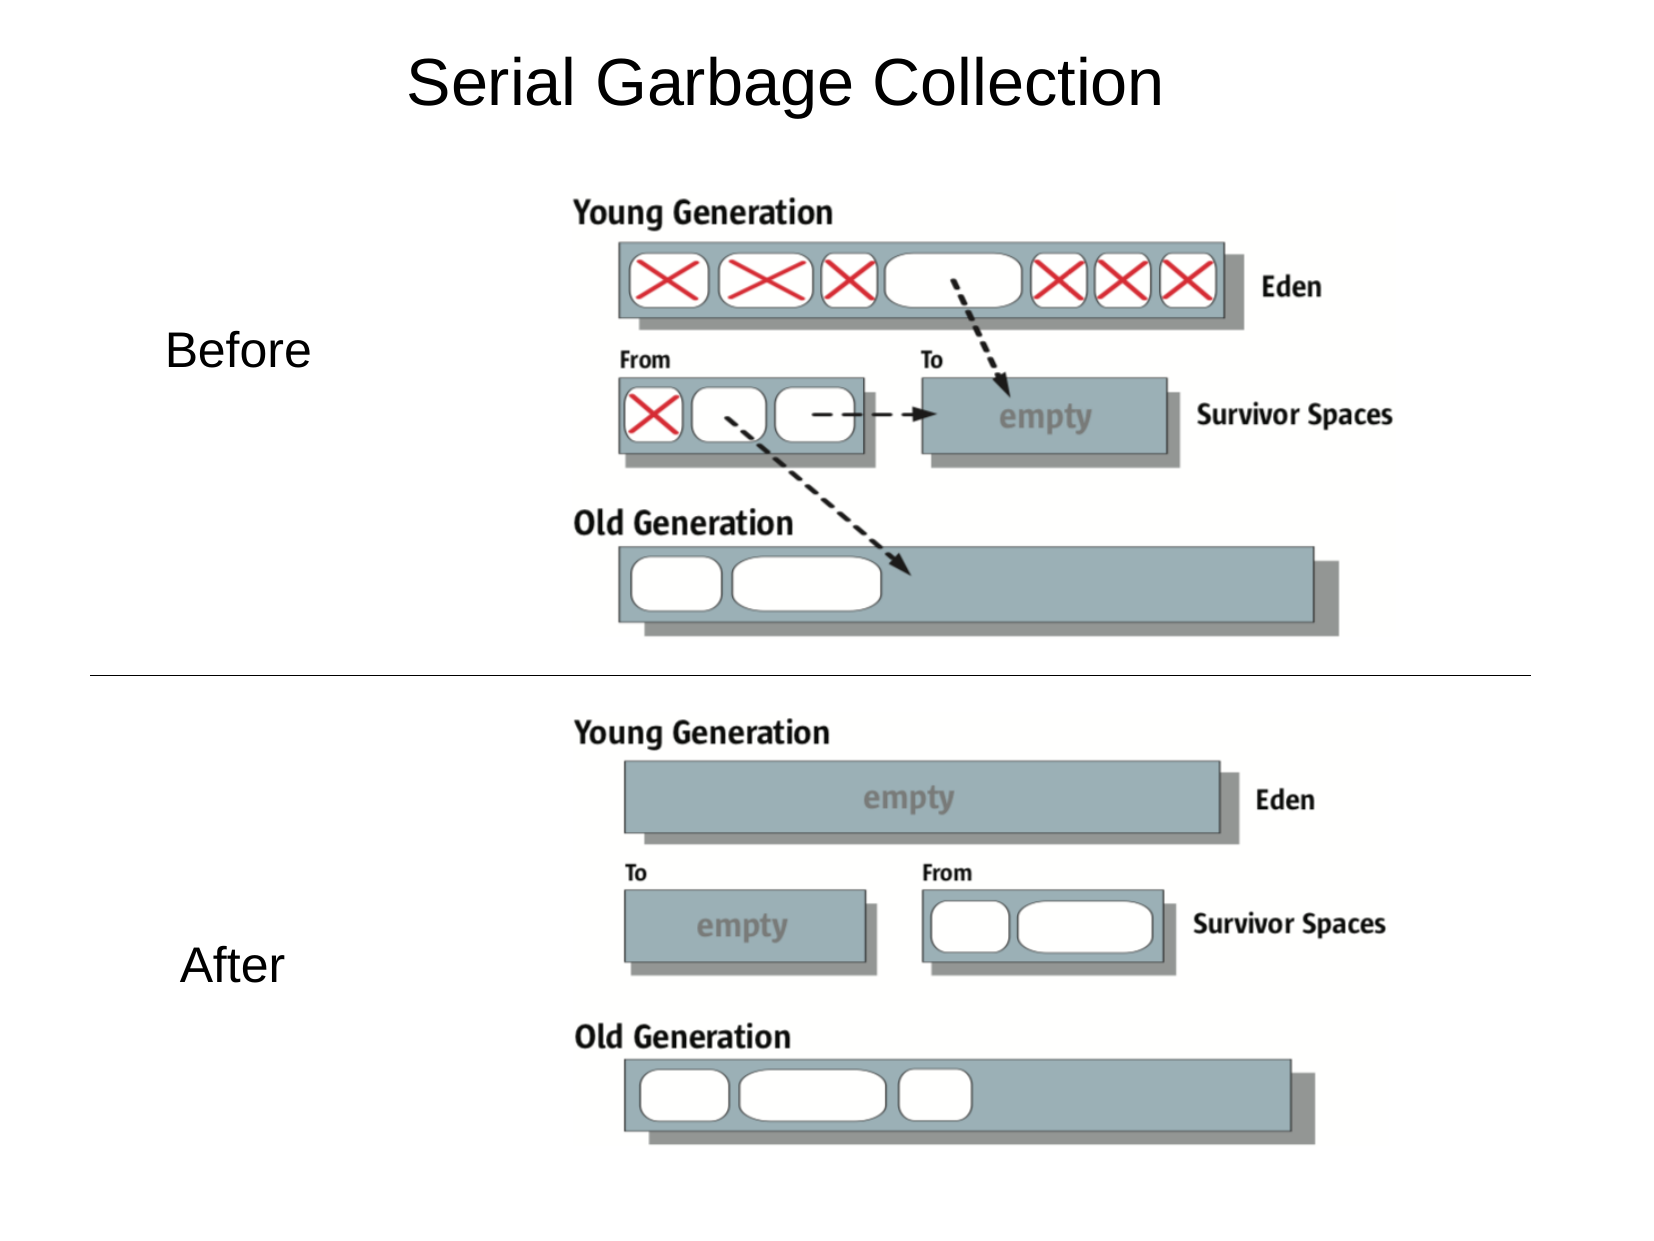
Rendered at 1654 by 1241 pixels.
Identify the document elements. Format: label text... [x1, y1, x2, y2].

picture [555, 704, 1396, 1156]
text_box Before [150, 315, 327, 386]
text_box After [165, 930, 301, 1001]
picture [540, 179, 1411, 646]
title Serial Garbage Collection [41, 30, 1531, 136]
